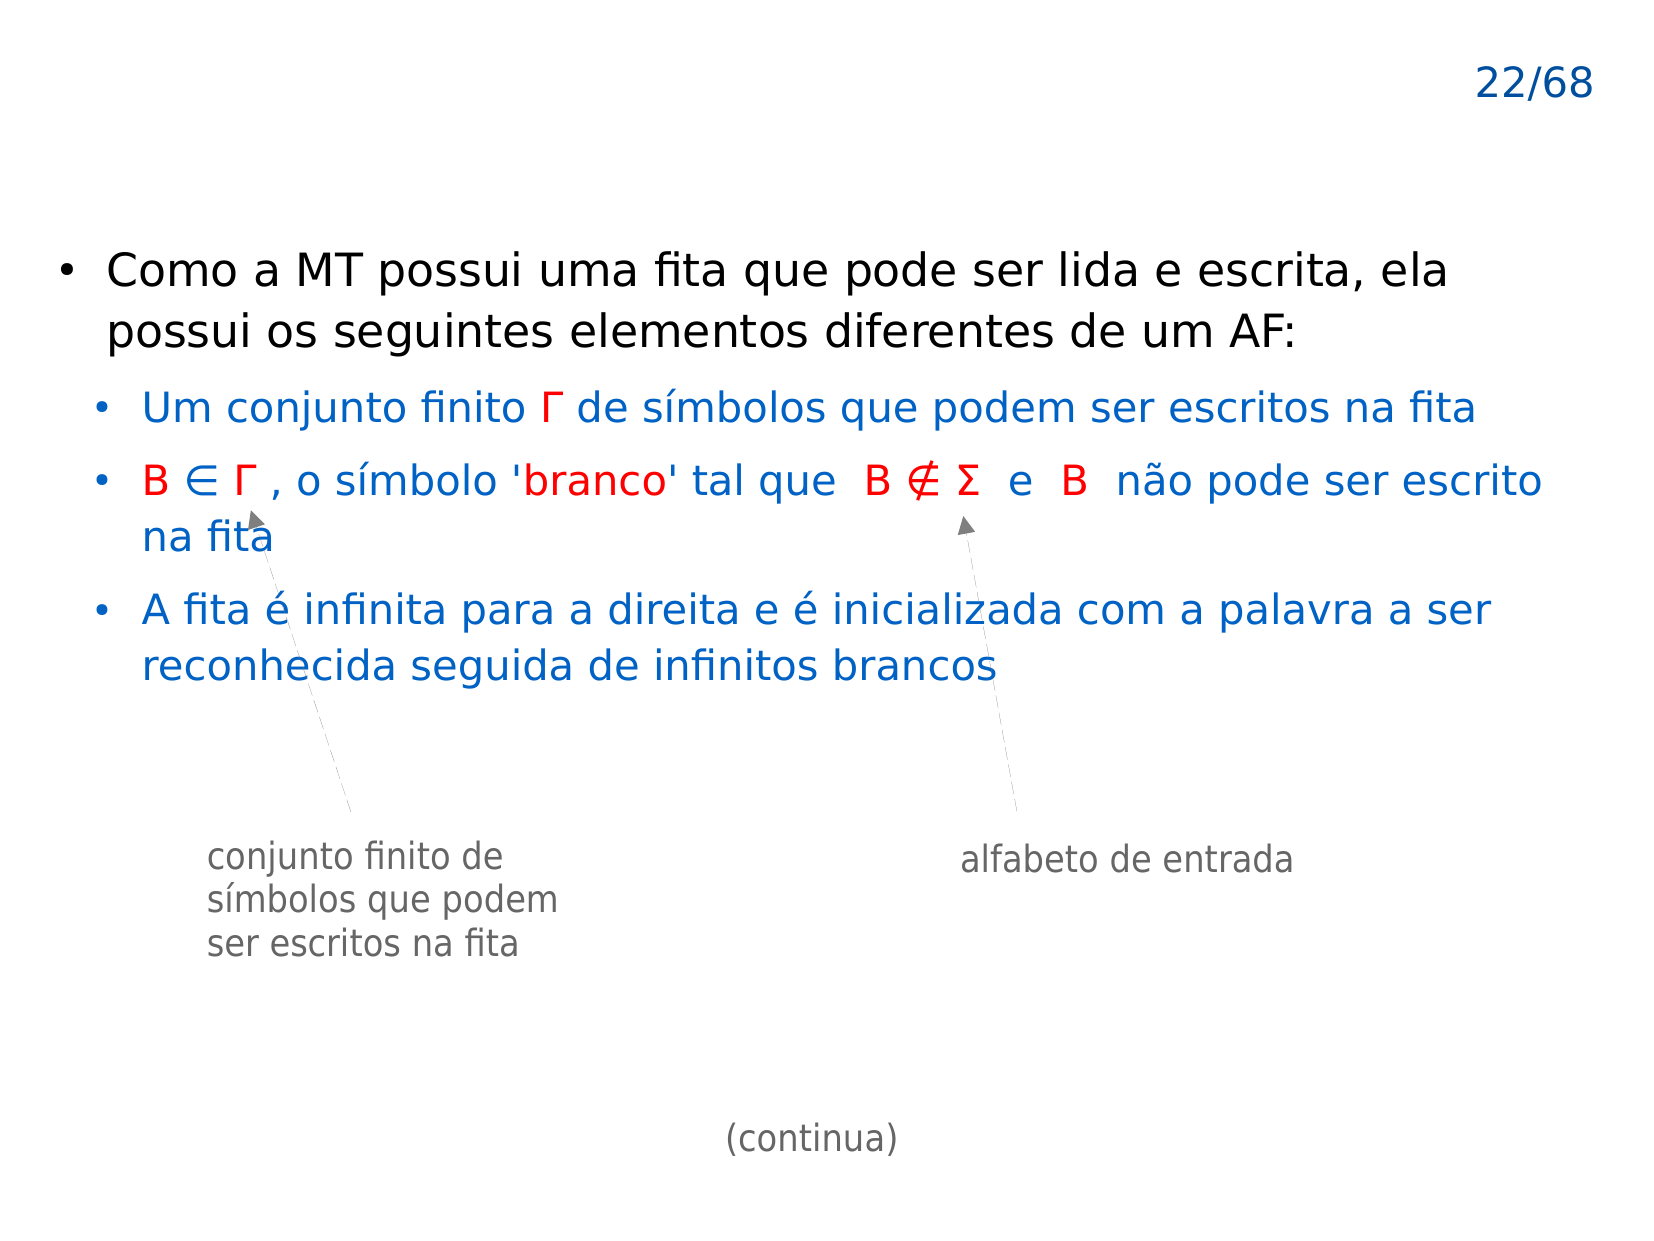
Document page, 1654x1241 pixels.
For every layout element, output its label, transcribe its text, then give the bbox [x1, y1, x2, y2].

text_box alfabeto de entrada [945, 829, 1349, 895]
text_box conjunto finito de símbolos que podem ser escritos na fita [192, 827, 625, 993]
text_box (continua) [710, 1109, 942, 1174]
list Como a MT possui uma fita que pode ser lida e escrita, ela possui os seguintes elementos diferentes de um AF: Um conjunto finito Γ de símbolos que podem ser escritos na fita B ∈ Γ , o símbolo 'branco' tal que B ∉ Σ e B não pode ser escrito na fita A fita é infinita para a direita e é inicializada com a palavra a ser reconhecida seguida de infinitos brancos [59, 236, 1595, 1211]
